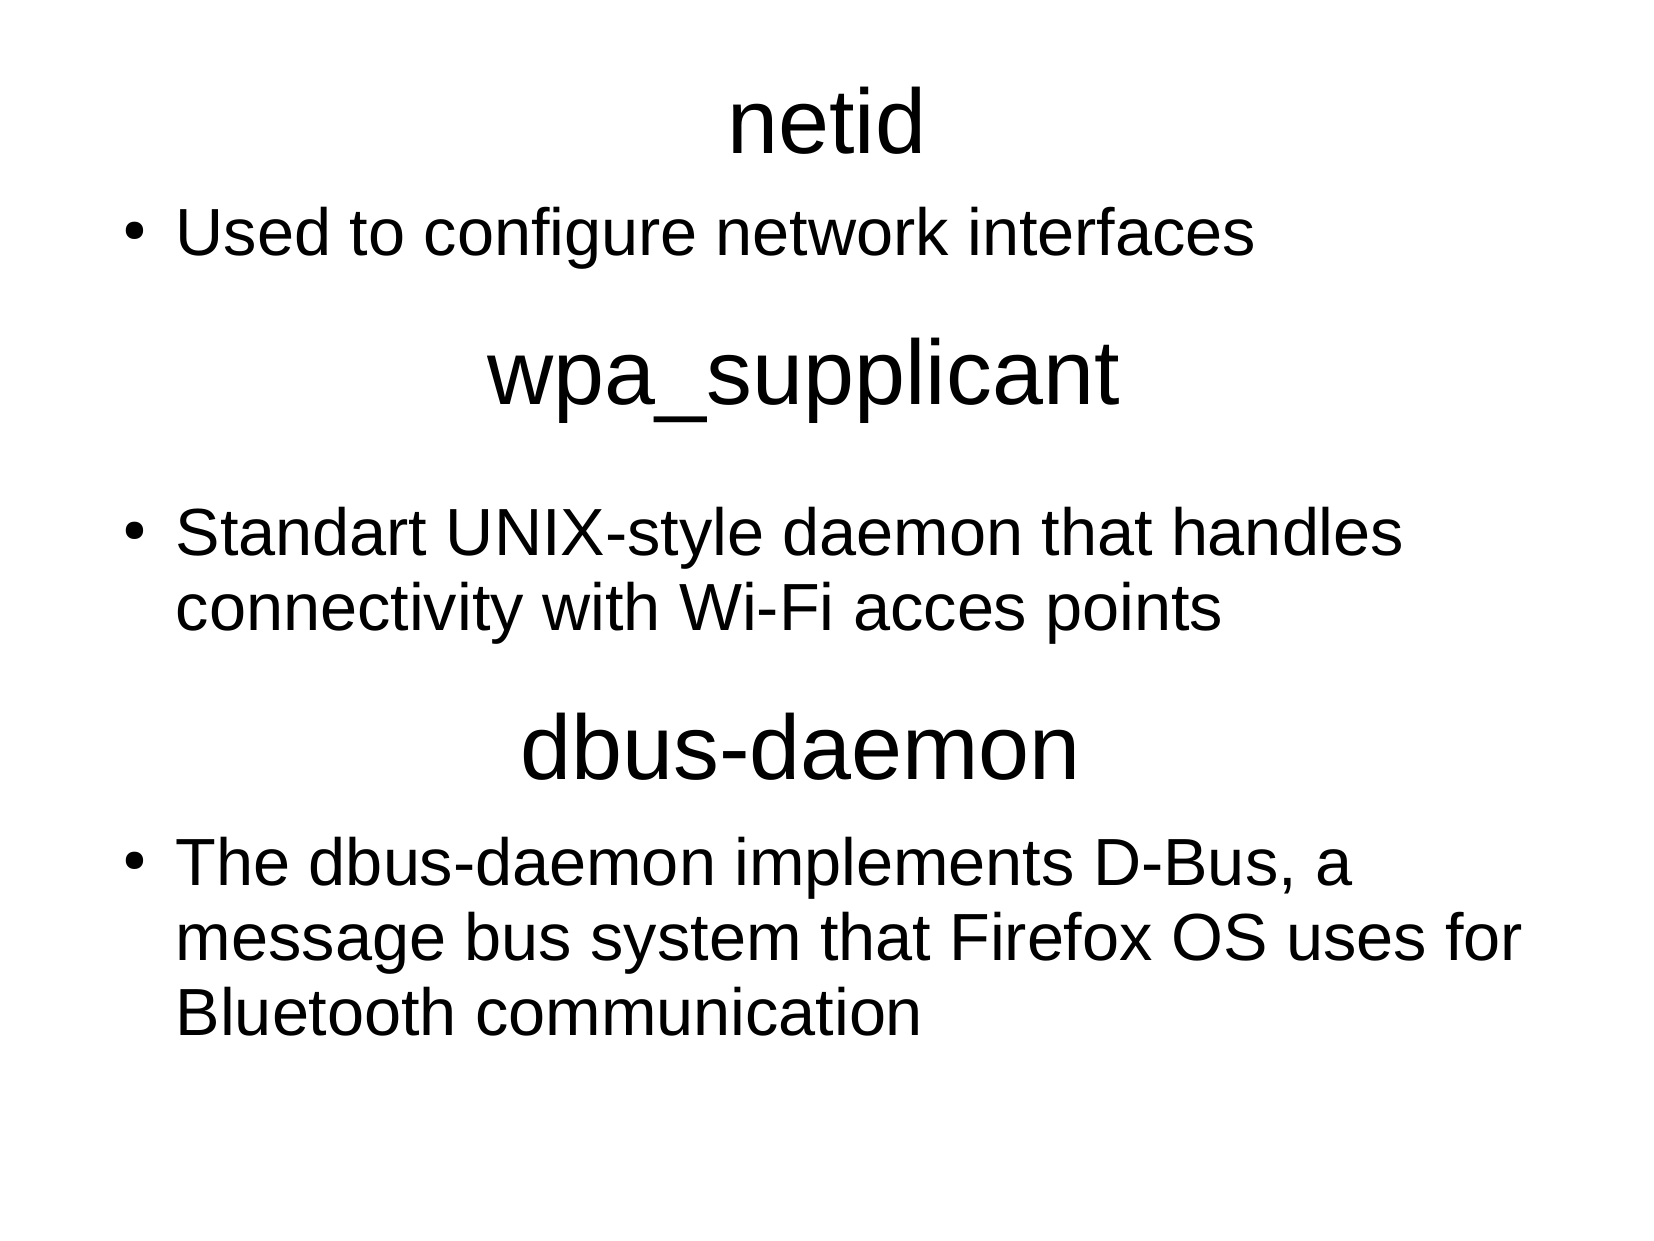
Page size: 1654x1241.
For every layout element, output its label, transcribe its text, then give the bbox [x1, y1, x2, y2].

list The dbus-daemon implements D-Bus, a message bus system that Firefox OS uses for Bluetooth communication [105, 825, 1561, 1156]
list Standart UNIX-style daemon that handles connectivity with Wi-Fi acces points [105, 495, 1561, 691]
title wpa_supplicant [60, 300, 1549, 446]
list Used to configure network interfaces [104, 195, 1561, 391]
title netid [82, 49, 1571, 196]
title dbus-daemon [56, 675, 1546, 821]
